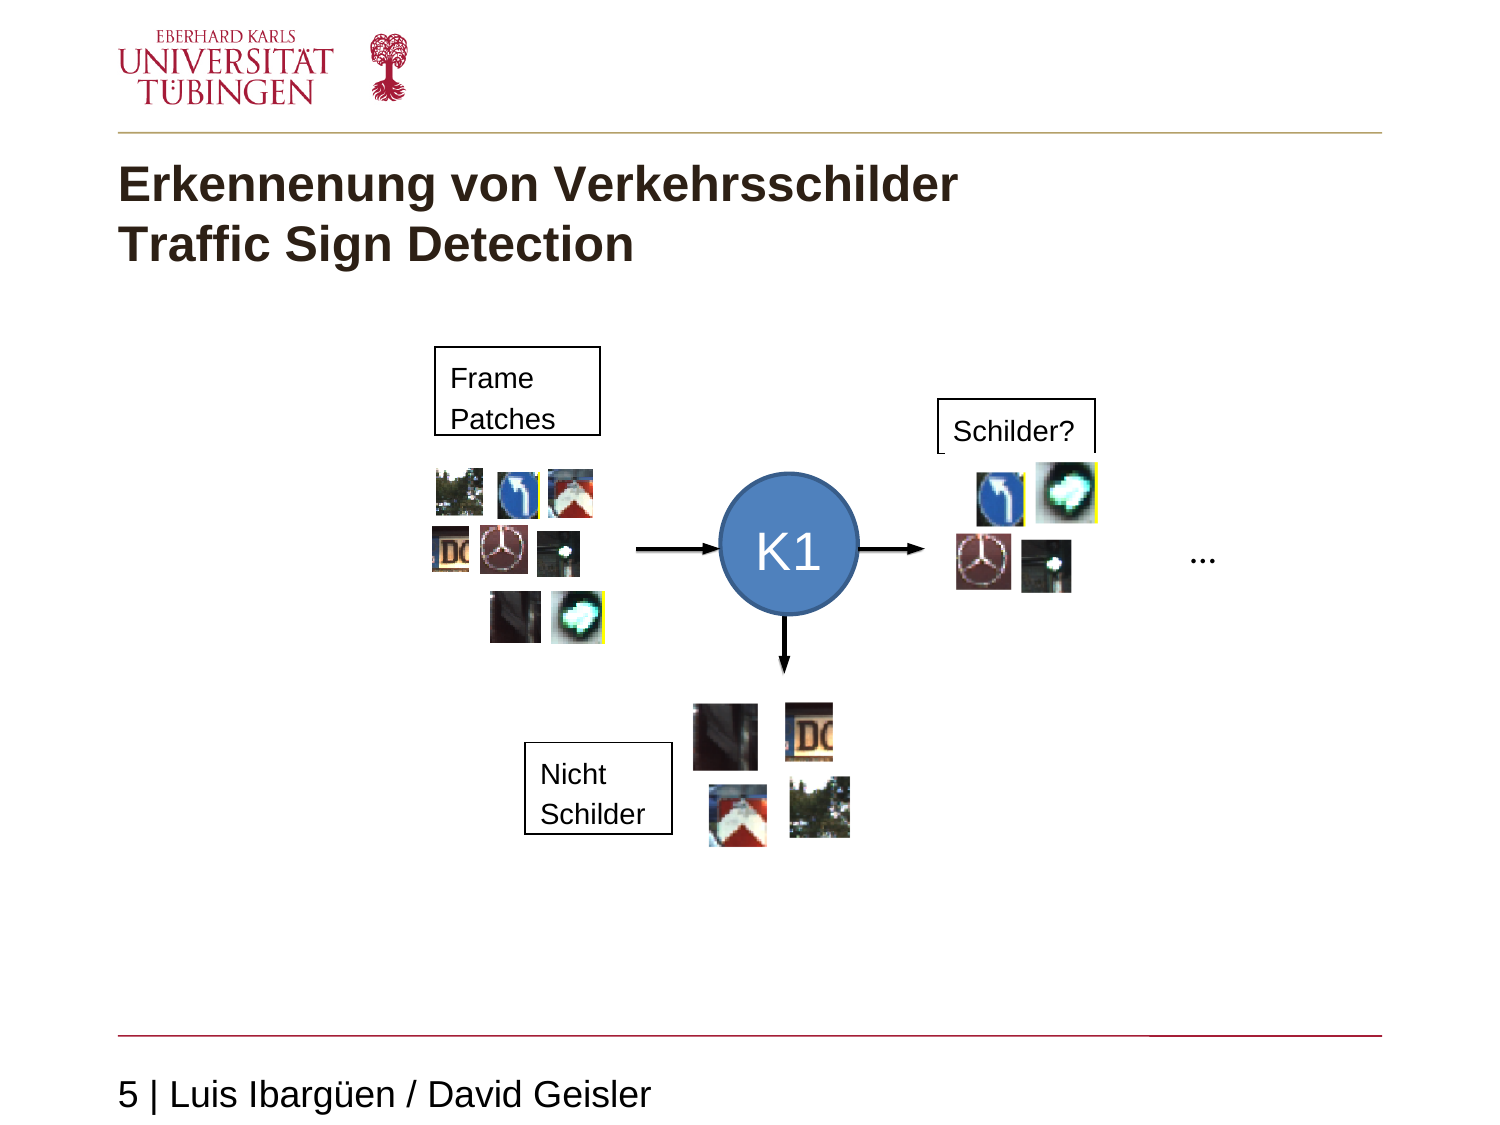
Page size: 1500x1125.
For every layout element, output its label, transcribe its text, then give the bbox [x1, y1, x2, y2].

text_box K1 [720, 473, 858, 615]
text_box Nicht Schilder [525, 742, 672, 834]
picture [403, 445, 624, 665]
picture [945, 453, 1107, 601]
title Erkennenung von Verkehrsschilder Traffic Sign Detection [117, 151, 1382, 272]
text_box <number> | Luis Ibargüen / David Geisler [117, 1069, 1383, 1115]
picture [117, 29, 408, 105]
text_box Schilder? [937, 399, 1096, 454]
text_box … [1175, 518, 1229, 579]
picture [684, 690, 858, 855]
text_box Frame Patches [435, 347, 601, 436]
